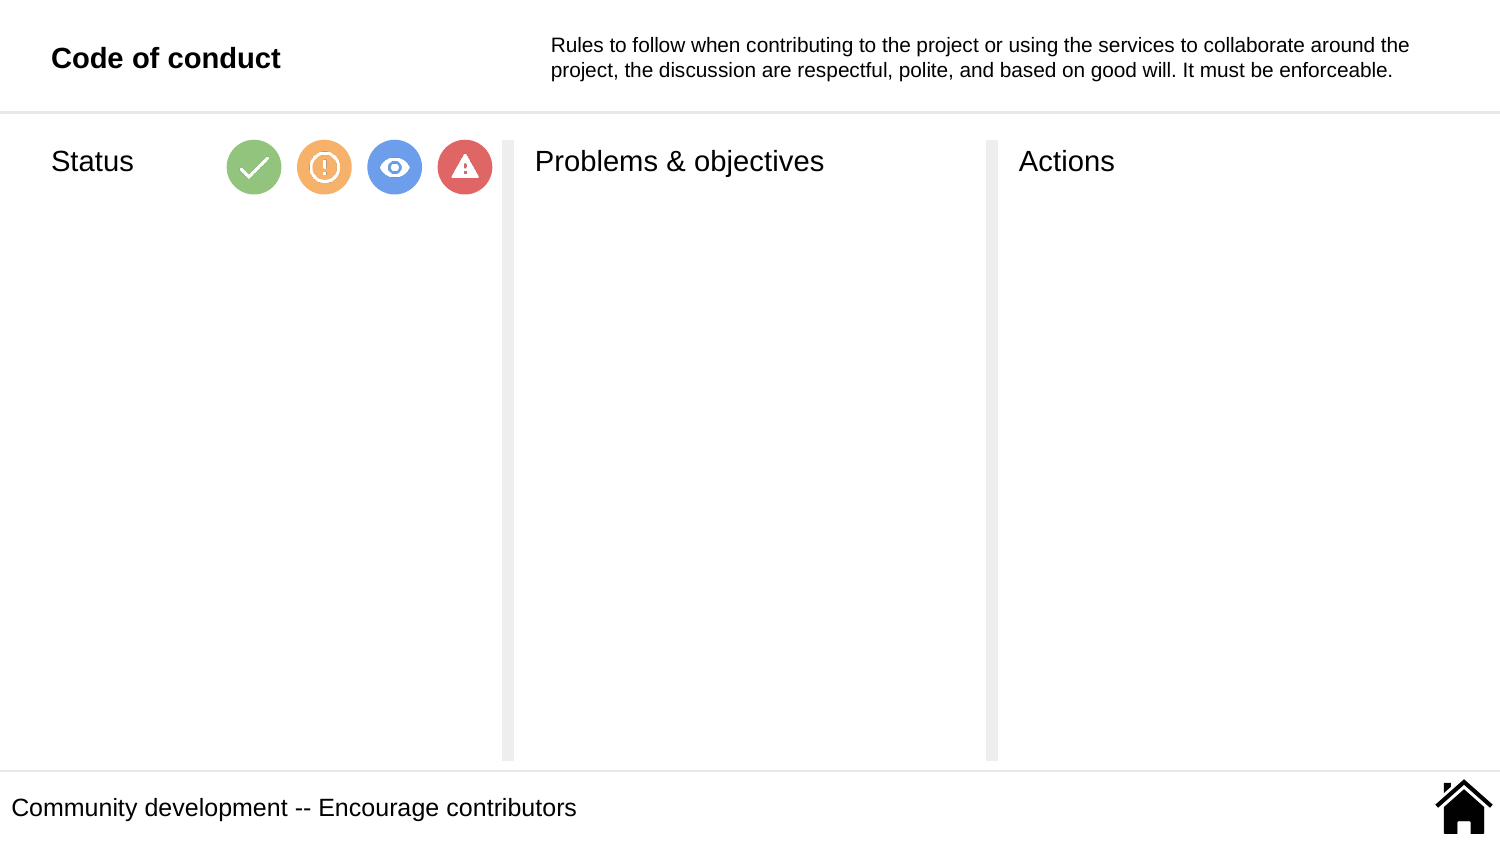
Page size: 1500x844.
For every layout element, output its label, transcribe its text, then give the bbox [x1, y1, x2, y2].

title Code of conduct [39, 15, 524, 98]
picture [233, 146, 275, 188]
list Actions [1007, 131, 1461, 770]
list Problems & objectives [523, 131, 977, 769]
picture [449, 149, 481, 182]
text_box [367, 139, 423, 195]
text_box [226, 149, 233, 185]
text_box [296, 139, 352, 195]
text_box [236, 188, 272, 195]
text_box [437, 139, 493, 195]
picture [1435, 779, 1493, 834]
text_box [275, 149, 282, 185]
list Rules to follow when contributing to the project or using the services to collaborate around the project, the discussion are respectful, polite, and based on good will. It must be enforceable. [539, 15, 1461, 98]
text_box [236, 139, 272, 146]
list Status [39, 131, 493, 769]
list Community development -- Encourage contributors [0, 769, 1430, 844]
picture [378, 152, 411, 184]
picture [306, 148, 343, 186]
